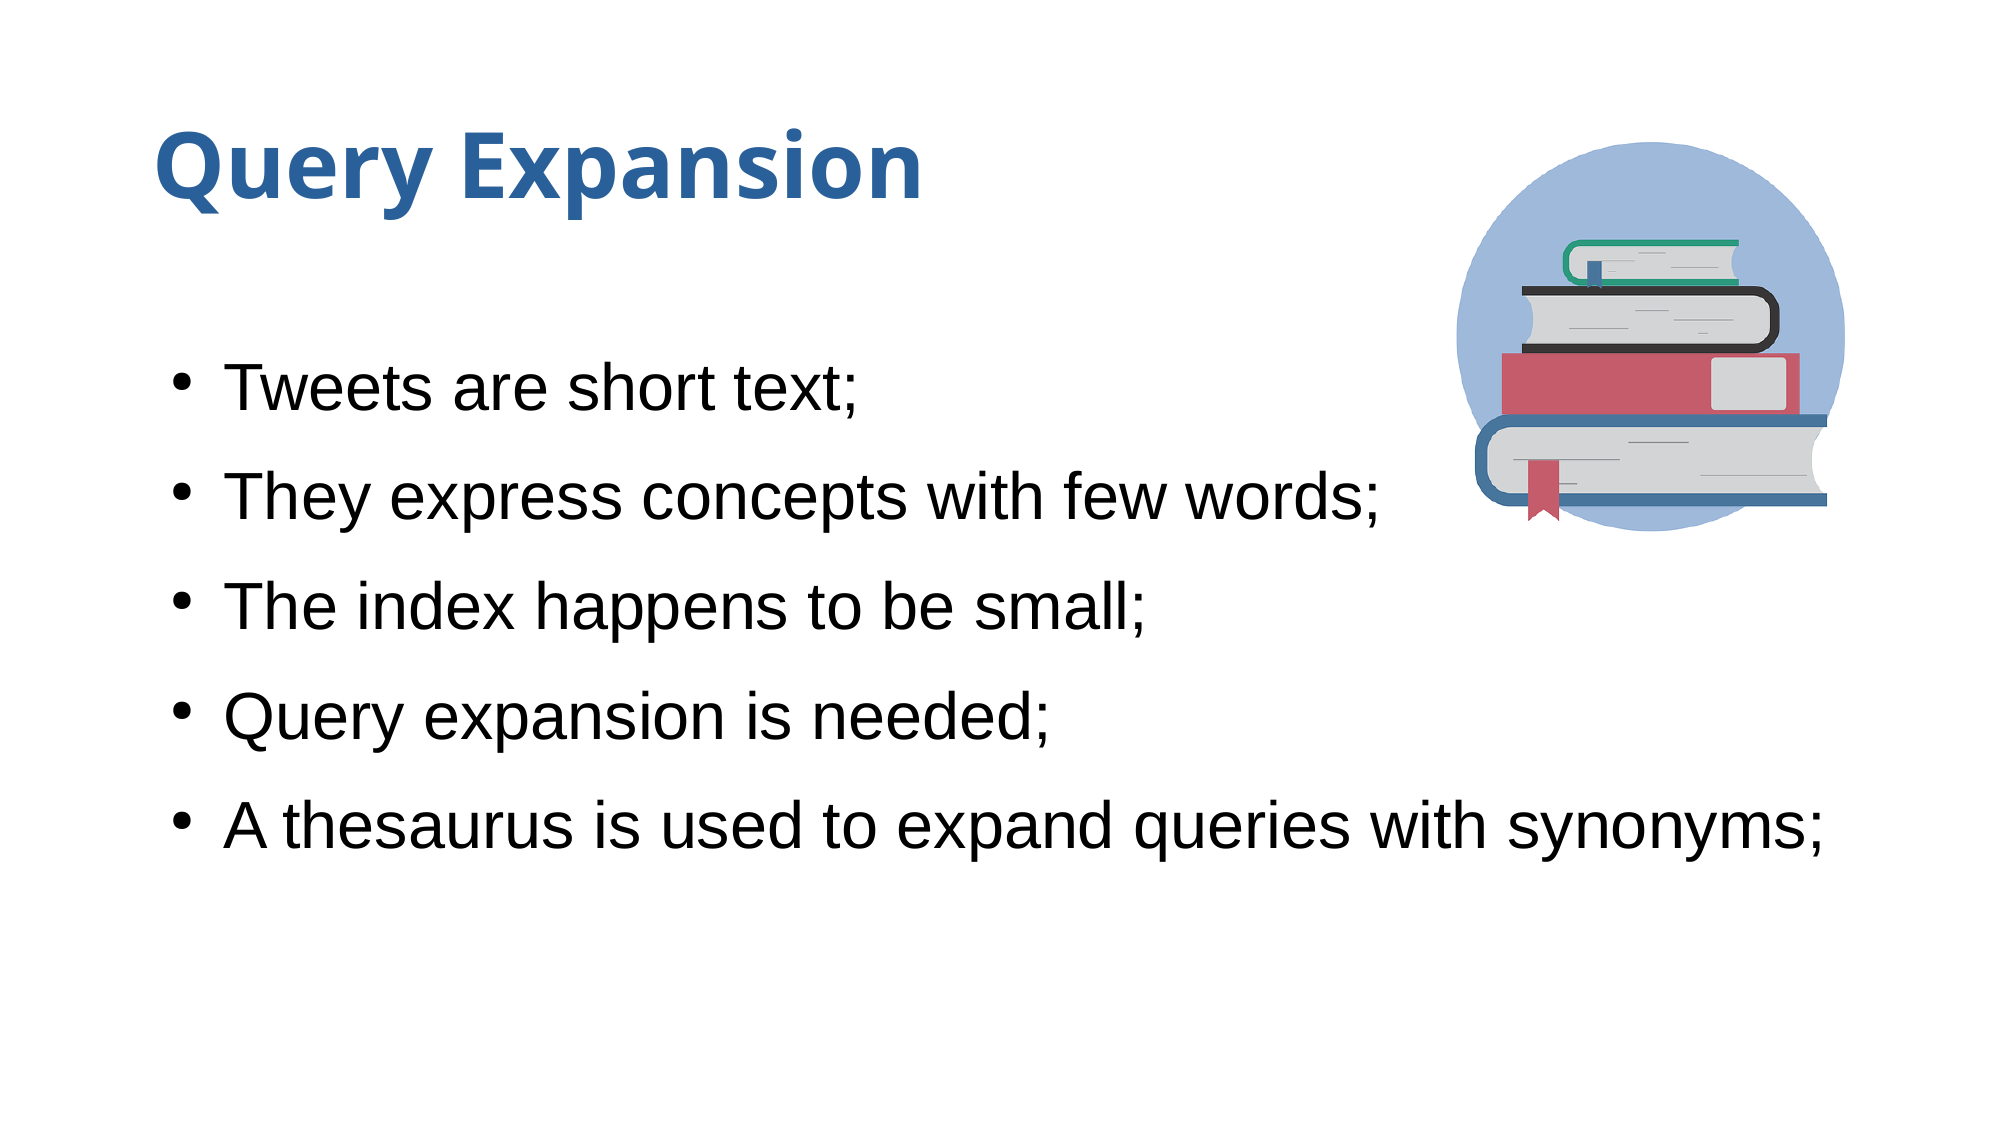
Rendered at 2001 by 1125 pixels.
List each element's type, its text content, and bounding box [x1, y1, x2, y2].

picture [1350, 37, 1951, 639]
list Tweets are short text; They express concepts with few words; The index happens to be small; Query expansion is needed; A thesaurus is used to expand queries with synonyms; [137, 336, 1863, 1051]
title Query Expansion [137, 59, 1350, 278]
